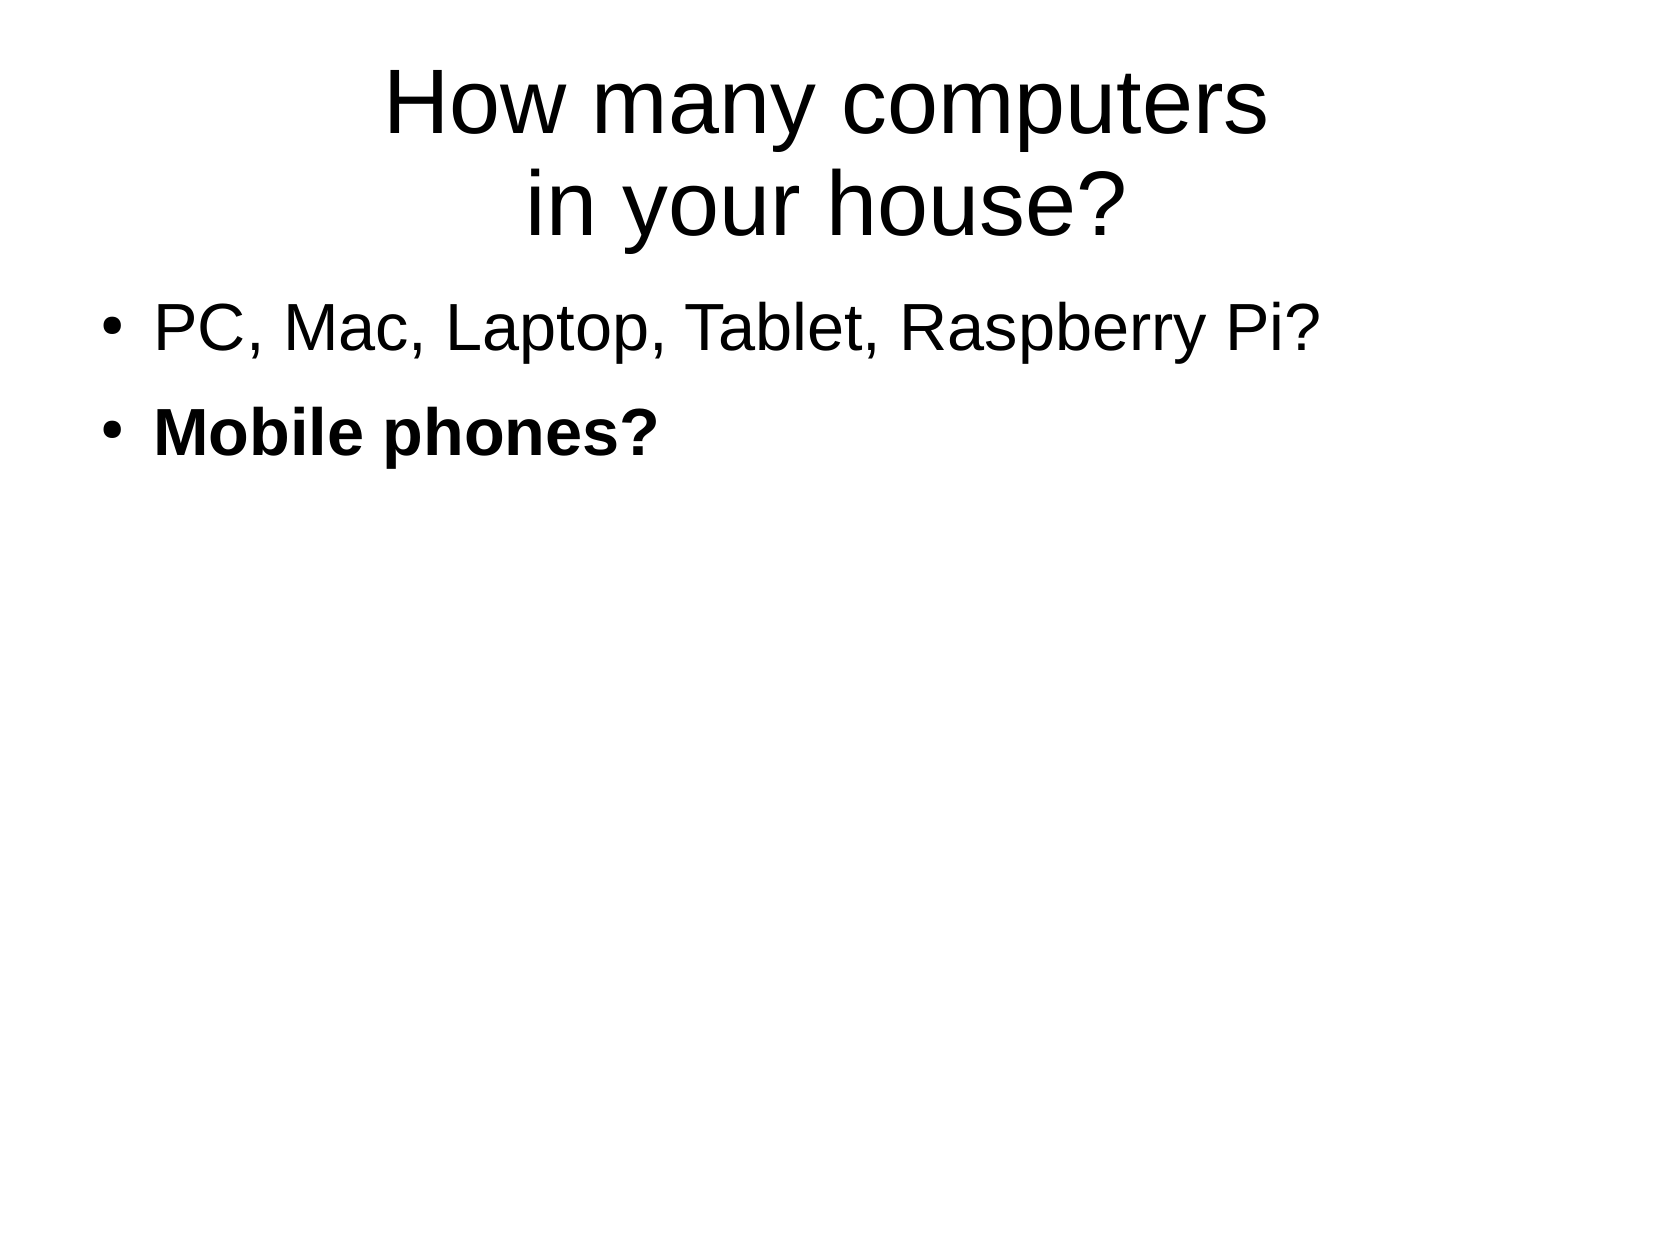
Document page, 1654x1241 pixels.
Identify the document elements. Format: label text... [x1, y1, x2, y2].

title How many computers in your house? [82, 49, 1571, 257]
list PC, Mac, Laptop, Tablet, Raspberry Pi? Mobile phones? [82, 290, 1538, 1010]
